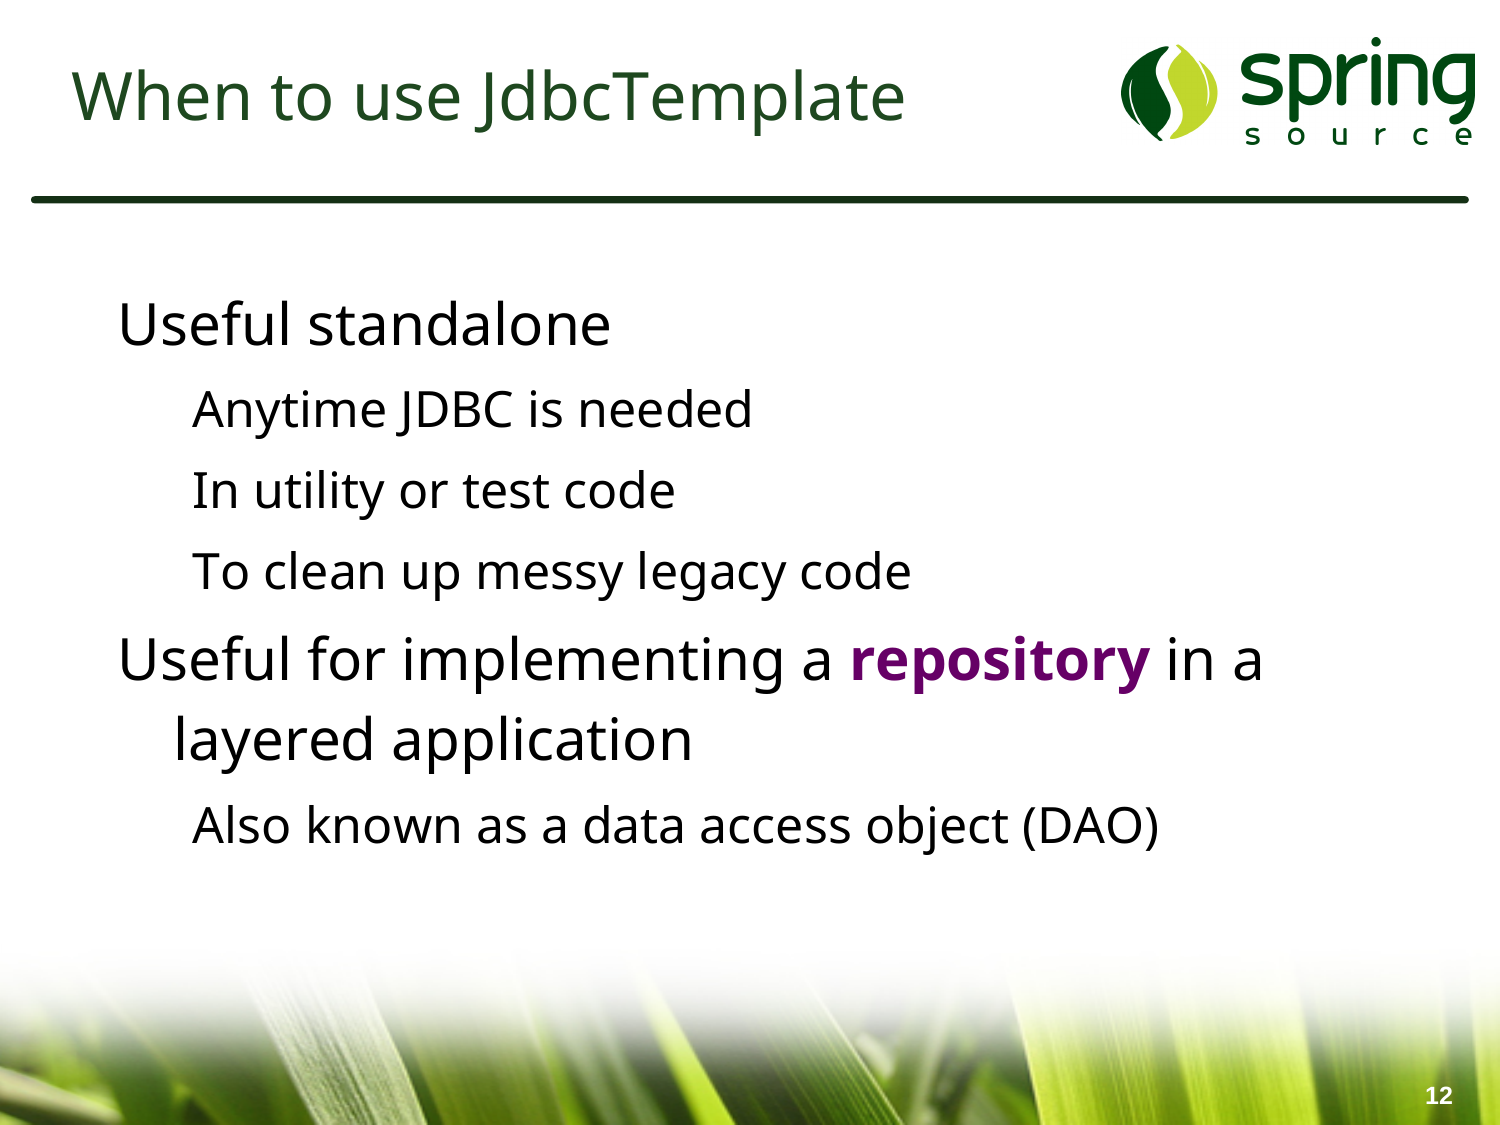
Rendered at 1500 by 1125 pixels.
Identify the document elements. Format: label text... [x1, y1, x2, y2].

picture [0, 944, 1500, 1125]
title When to use JdbcTemplate [56, 13, 1089, 176]
list Useful standalone Anytime JDBC is needed In utility or test code To clean up messy legacy code Useful for implementing a repository in a layered application Also known as a data access object (DAO) [103, 275, 1394, 938]
picture [1121, 37, 1475, 145]
